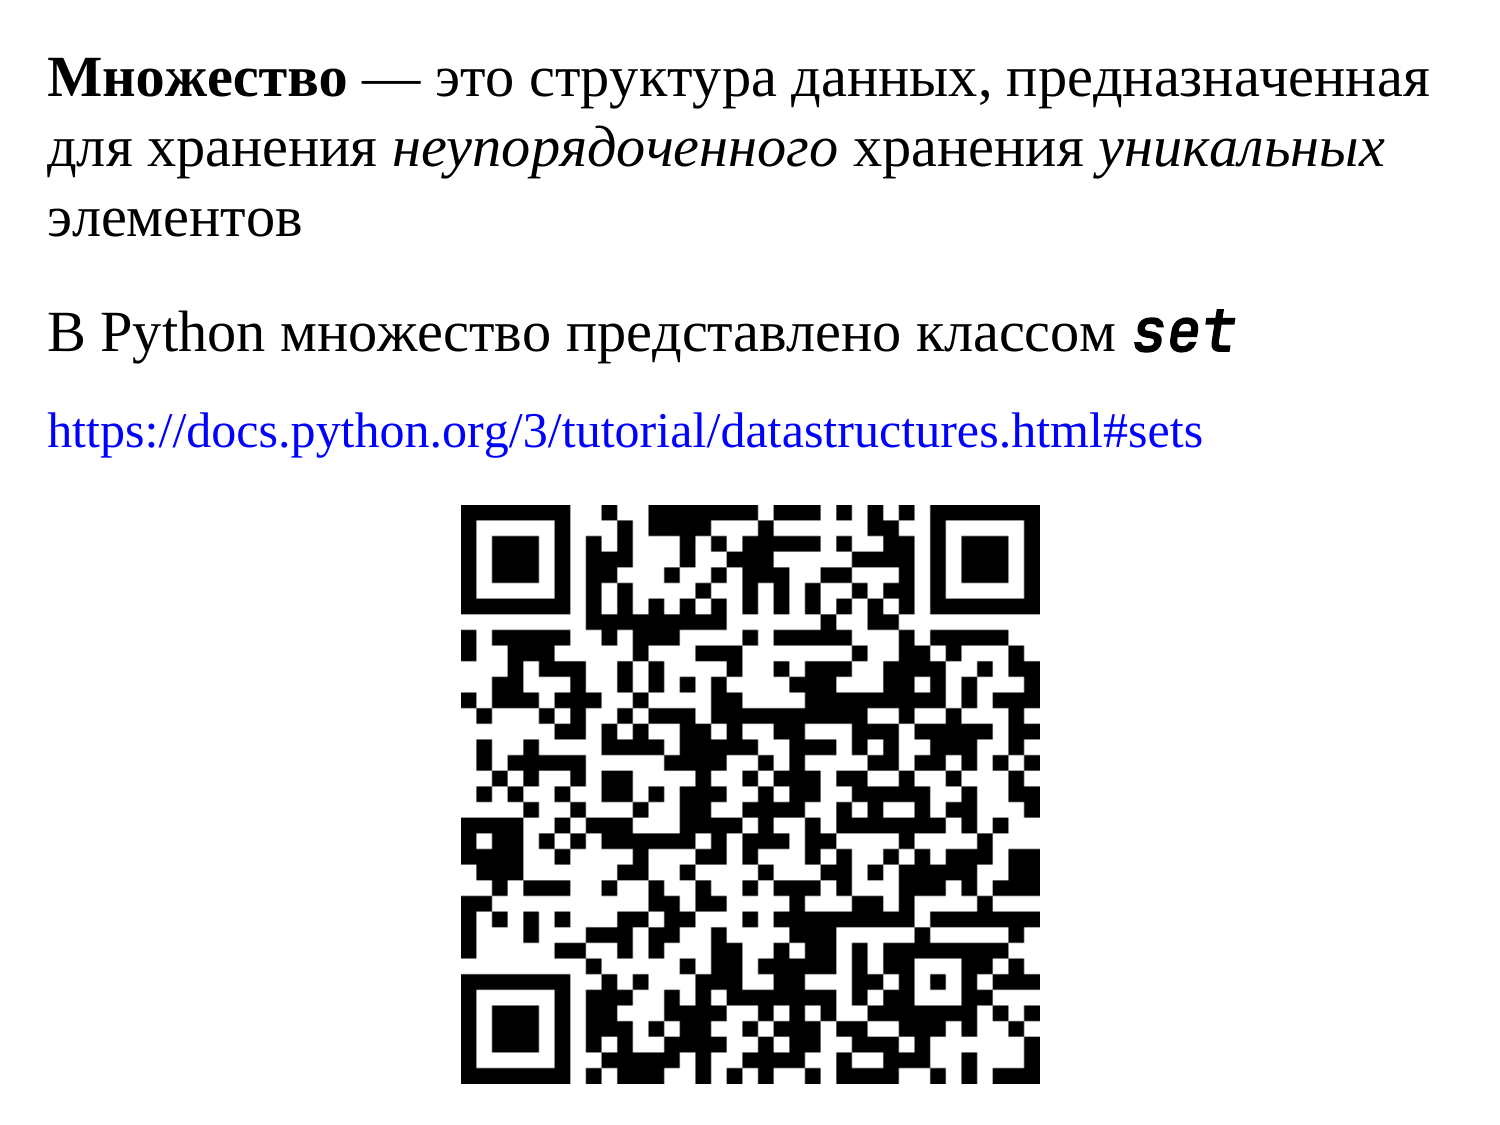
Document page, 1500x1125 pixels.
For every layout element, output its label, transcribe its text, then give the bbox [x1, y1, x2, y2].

text_box https://docs.python.org/3/tutorial/datastructures.html#sets [47, 389, 1453, 460]
text_box В Python множество представлено классом set [47, 285, 1371, 389]
text_box Множество — это структура данных, предназначенная для хранения неупорядоченного хранения уникальных элементов [47, 31, 1465, 537]
picture [461, 505, 1040, 1084]
